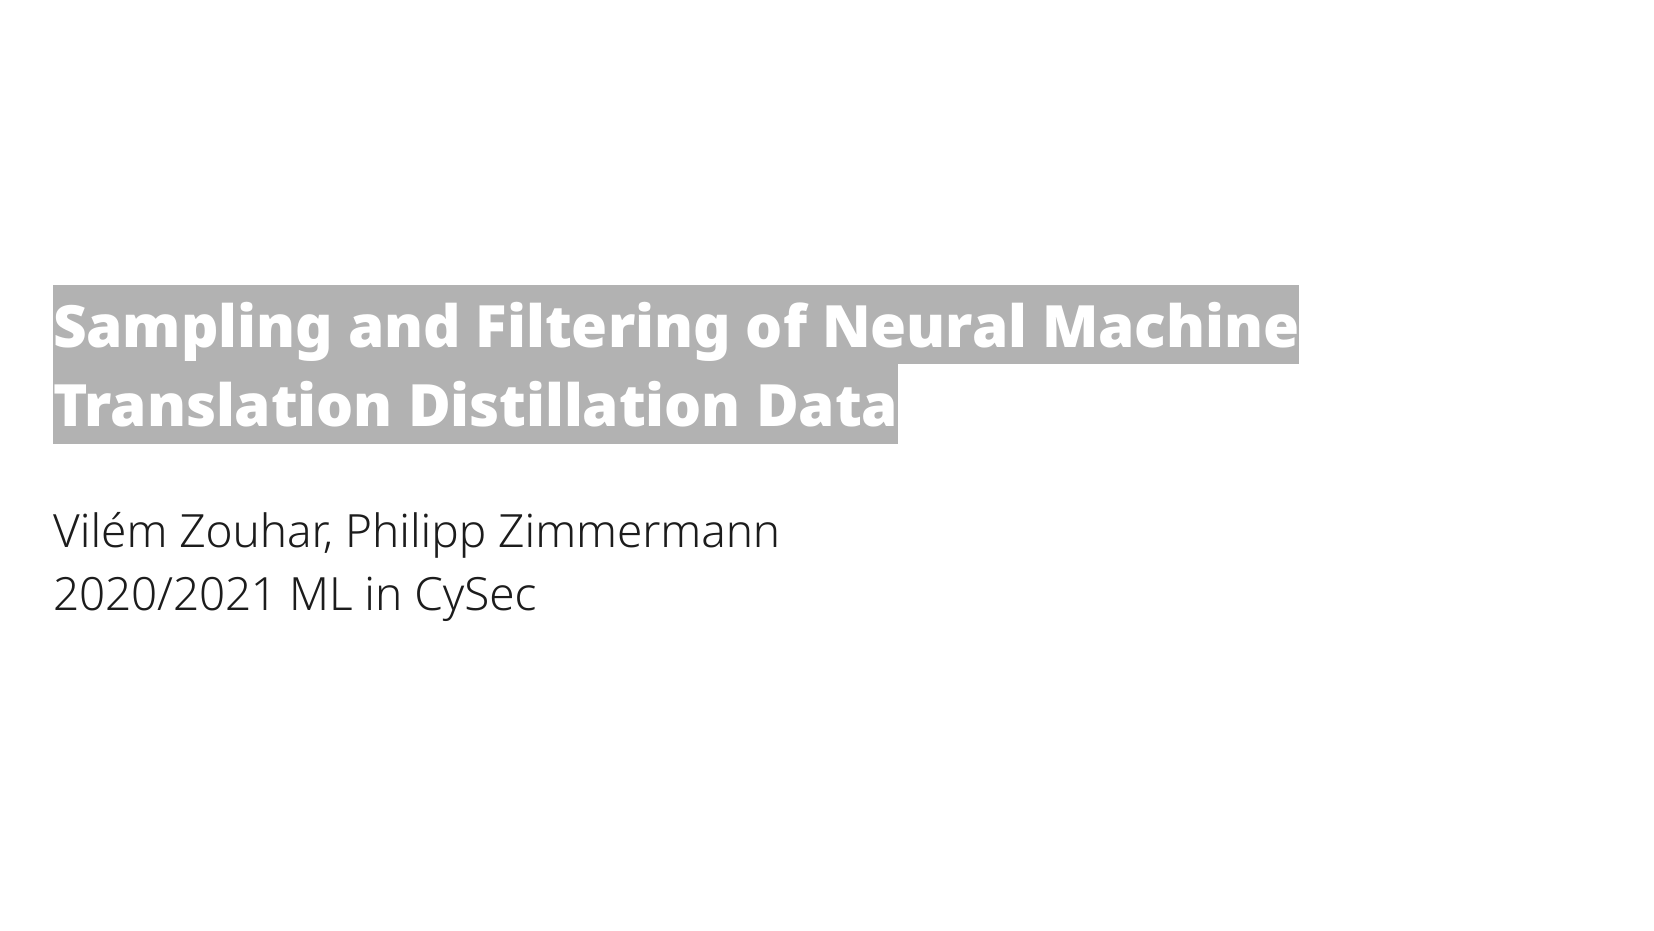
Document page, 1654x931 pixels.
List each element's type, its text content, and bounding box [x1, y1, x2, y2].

title Sampling and Filtering of Neural Machine Translation Distillation Data [53, 250, 1589, 444]
subtitle Vilém Zouhar, Philipp Zimmermann 2020/2021 ML in CySec [53, 498, 1560, 809]
